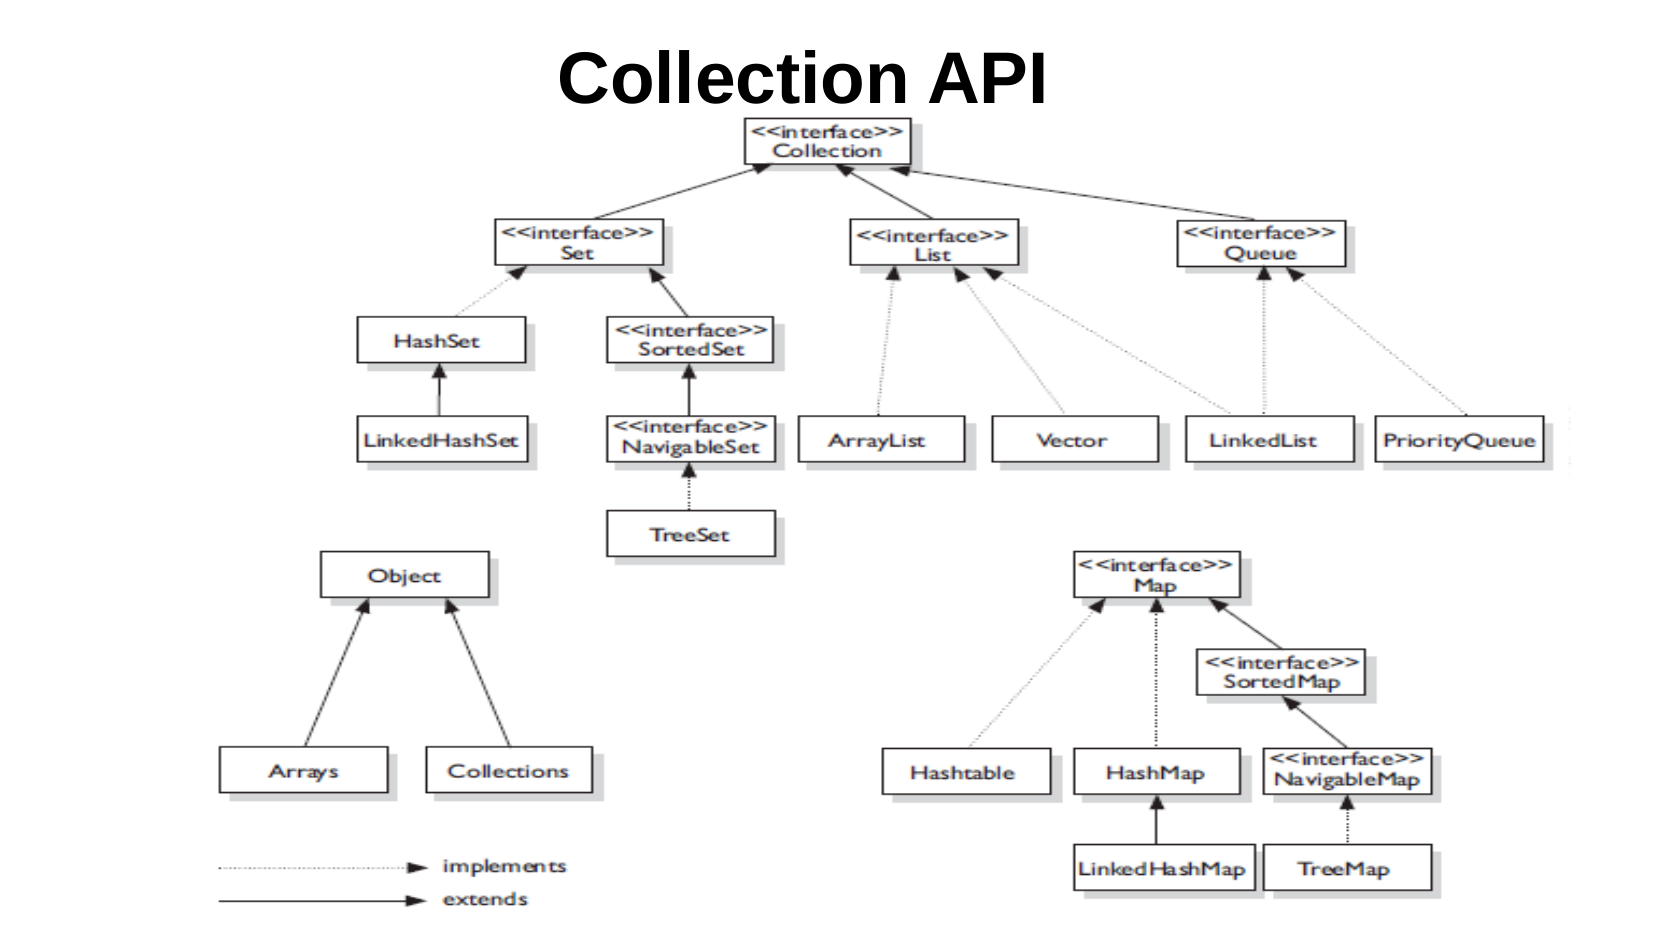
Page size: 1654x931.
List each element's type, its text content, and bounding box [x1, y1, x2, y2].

picture [200, 88, 1571, 931]
title Collection API [59, 23, 1548, 133]
